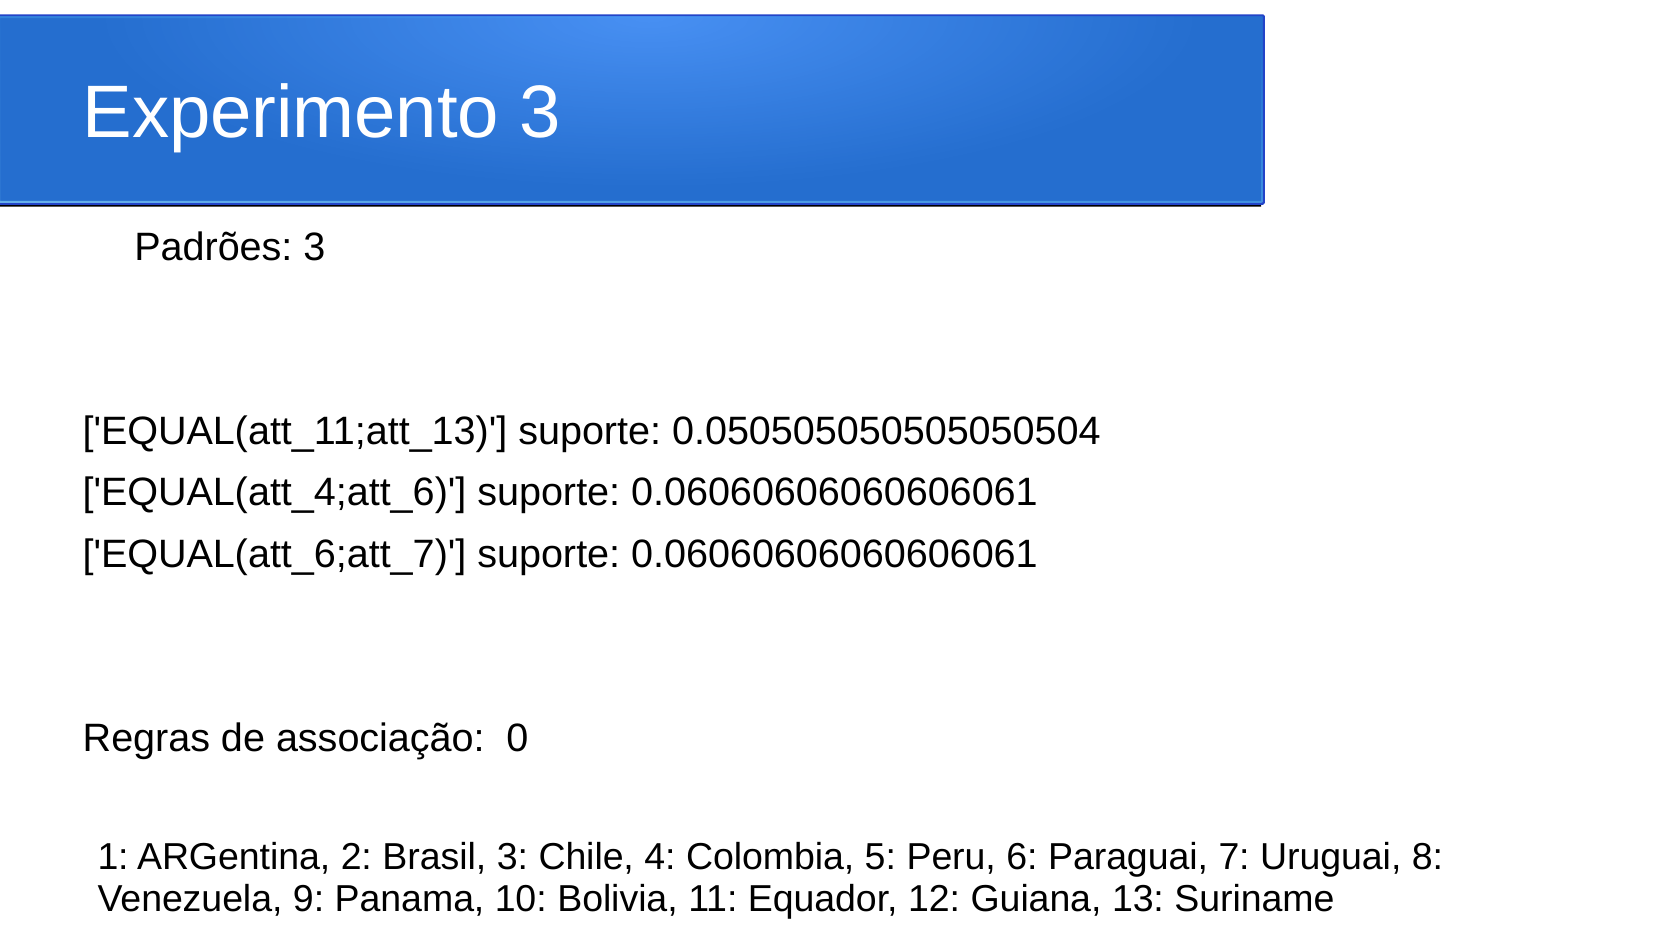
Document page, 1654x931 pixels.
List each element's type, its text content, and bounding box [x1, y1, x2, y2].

list Padrões: 3 ['EQUAL(att_11;att_13)'] suporte: 0.050505050505050504 ['EQUAL(att_4;att_6)'] suporte: 0.06060606060606061 ['EQUAL(att_6;att_7)'] suporte: 0.06060606060606061 Regras de associação: 0 [82, 224, 1571, 764]
text_box 1: ARGentina, 2: Brasil, 3: Chile, 4: Colombia, 5: Peru, 6: Paraguai, 7: Uruguai, 8: Venezuela, 9: Panama, 10: Bolivia, 11: Equador, 12: Guiana, 13: Suriname [82, 827, 1523, 931]
title Experimento 3 [82, 35, 1235, 189]
